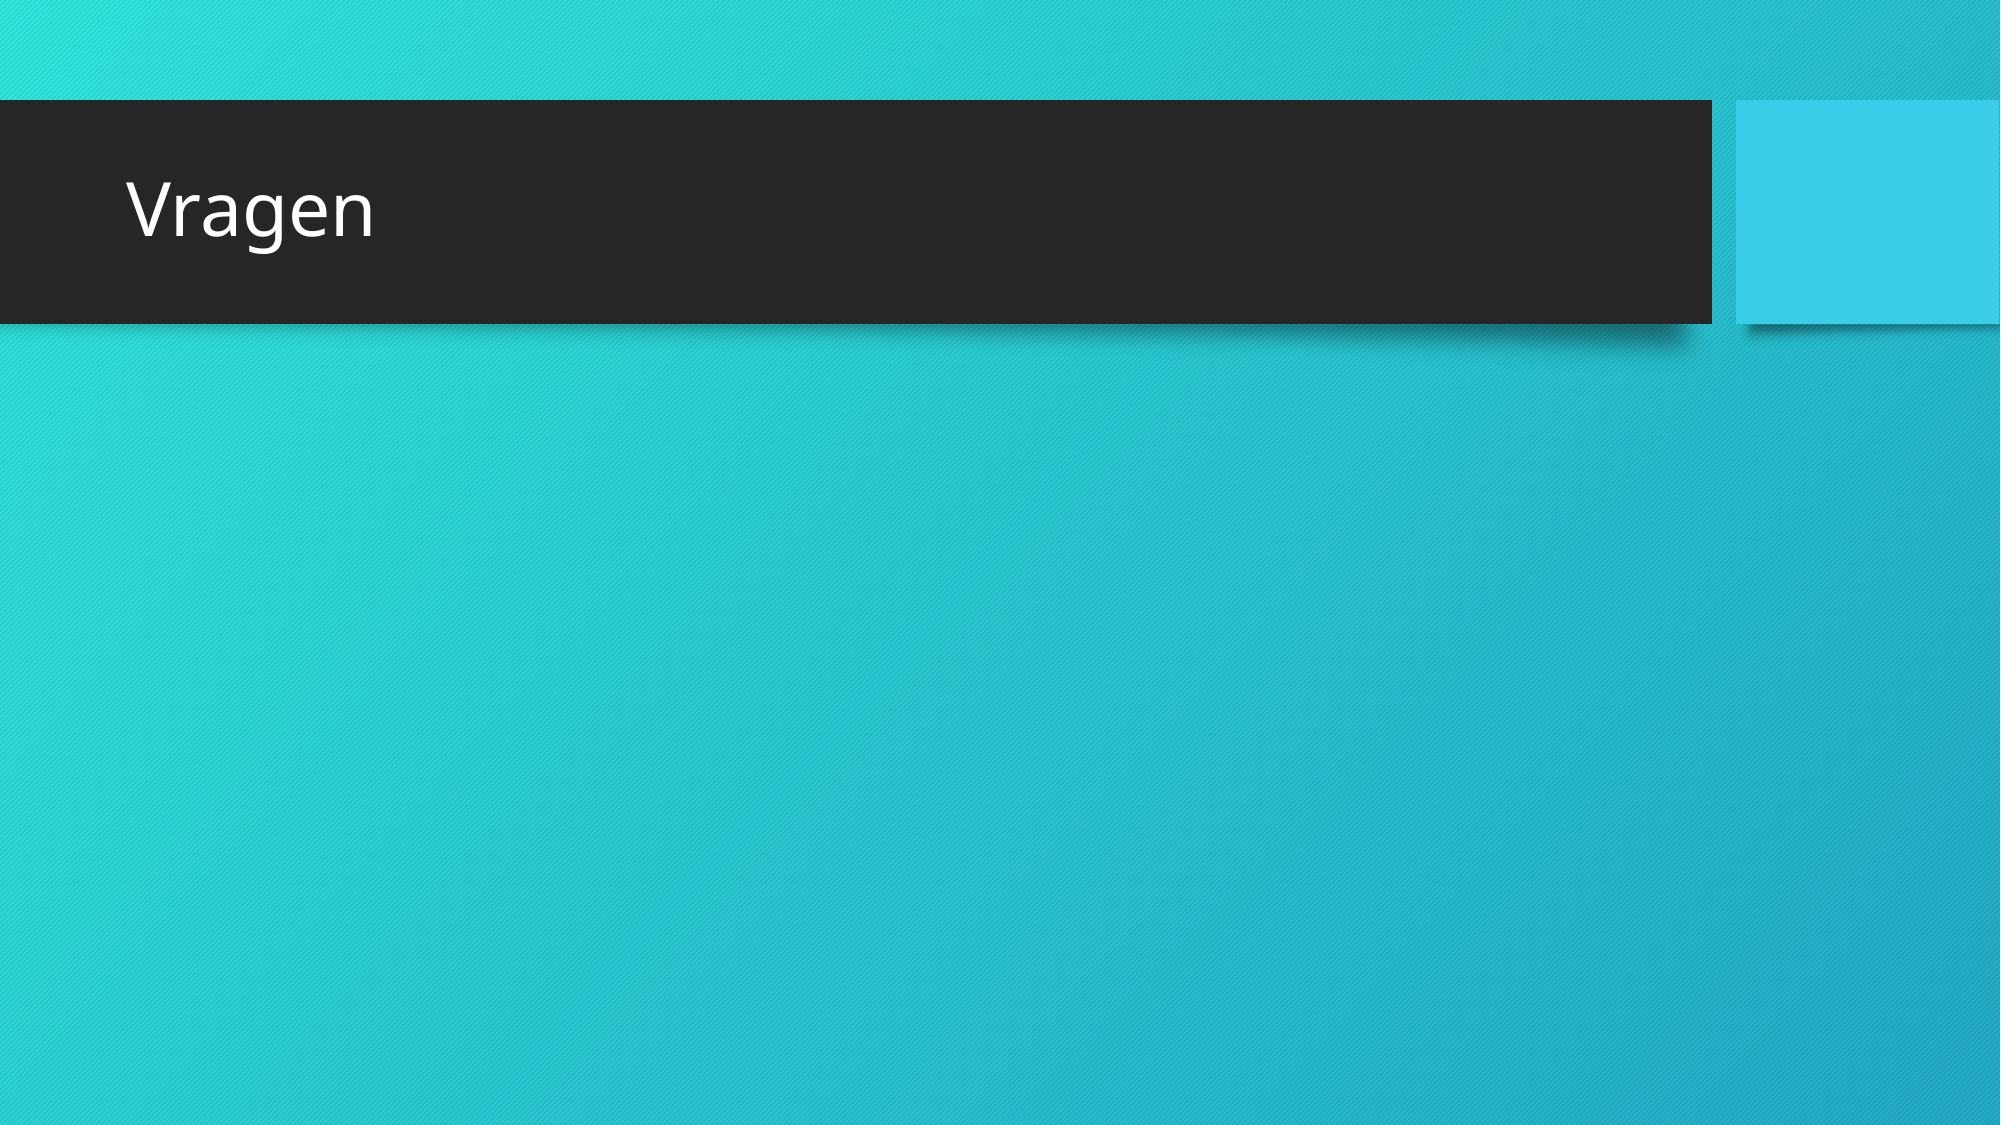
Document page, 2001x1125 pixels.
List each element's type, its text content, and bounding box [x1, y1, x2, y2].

title Vragen [111, 123, 1689, 301]
